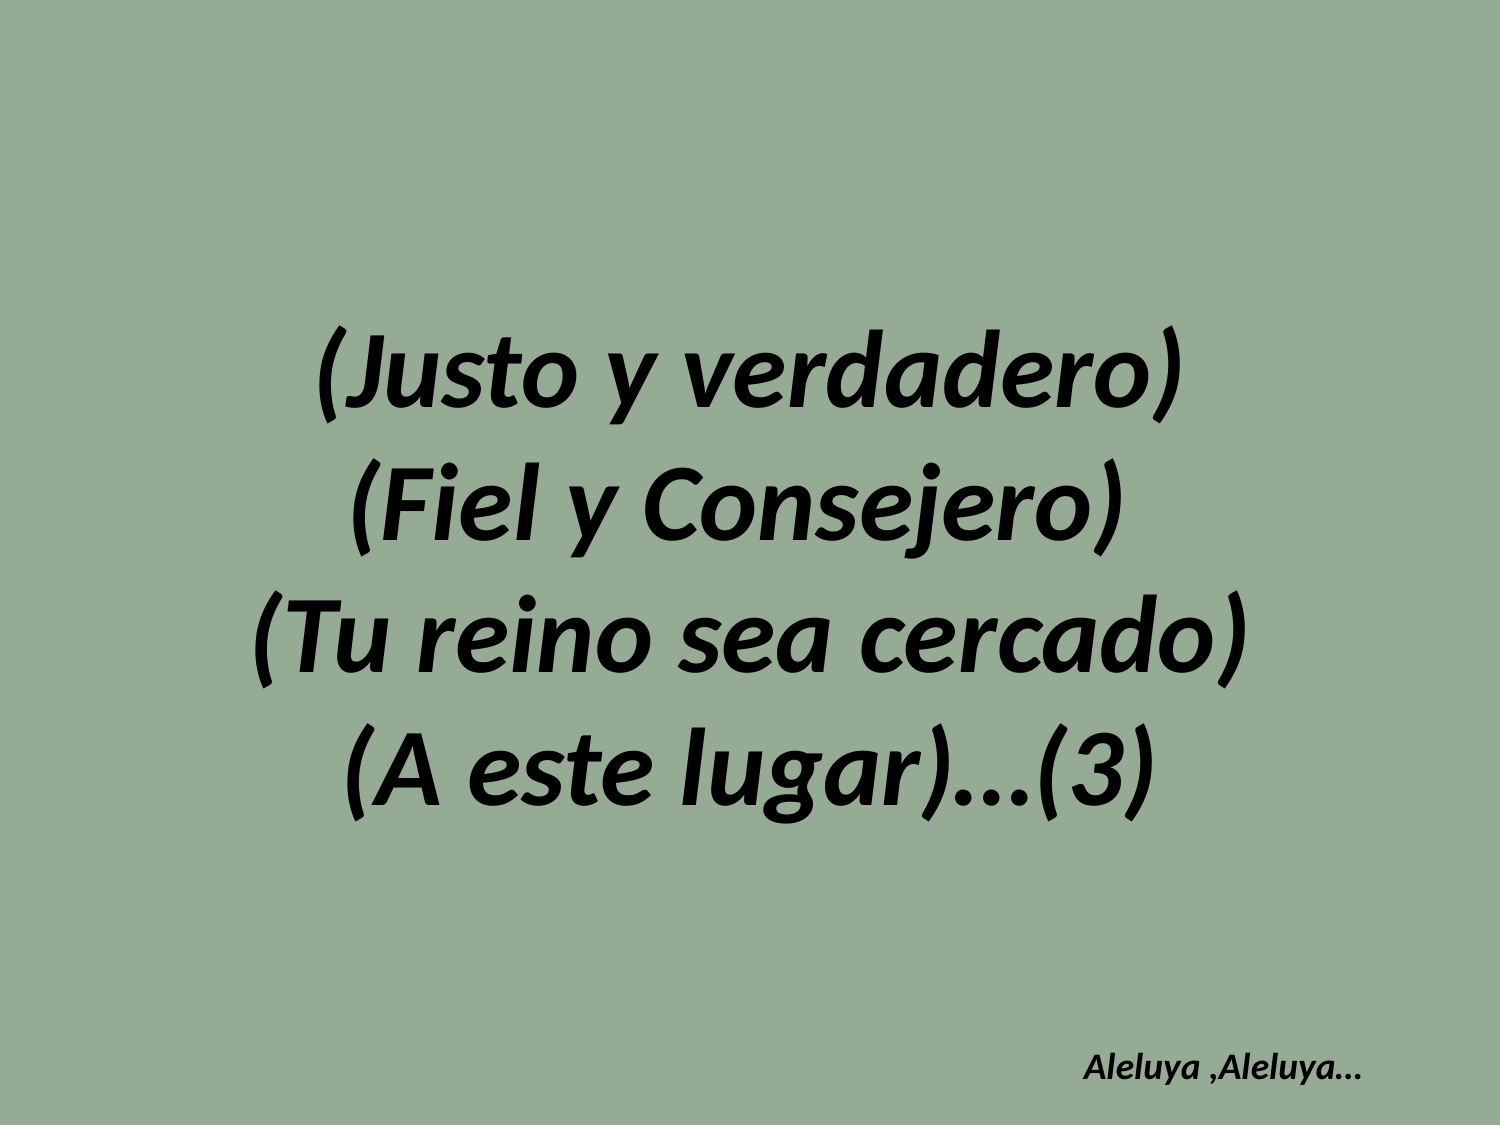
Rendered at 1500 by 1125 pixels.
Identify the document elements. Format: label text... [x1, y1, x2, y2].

title (Justo y verdadero) (Fiel y Consejero) (Tu reino sea cercado) (A este lugar)…(3) [75, 468, 1426, 657]
text_box Aleluya ,Aleluya… [1069, 1034, 1465, 1095]
